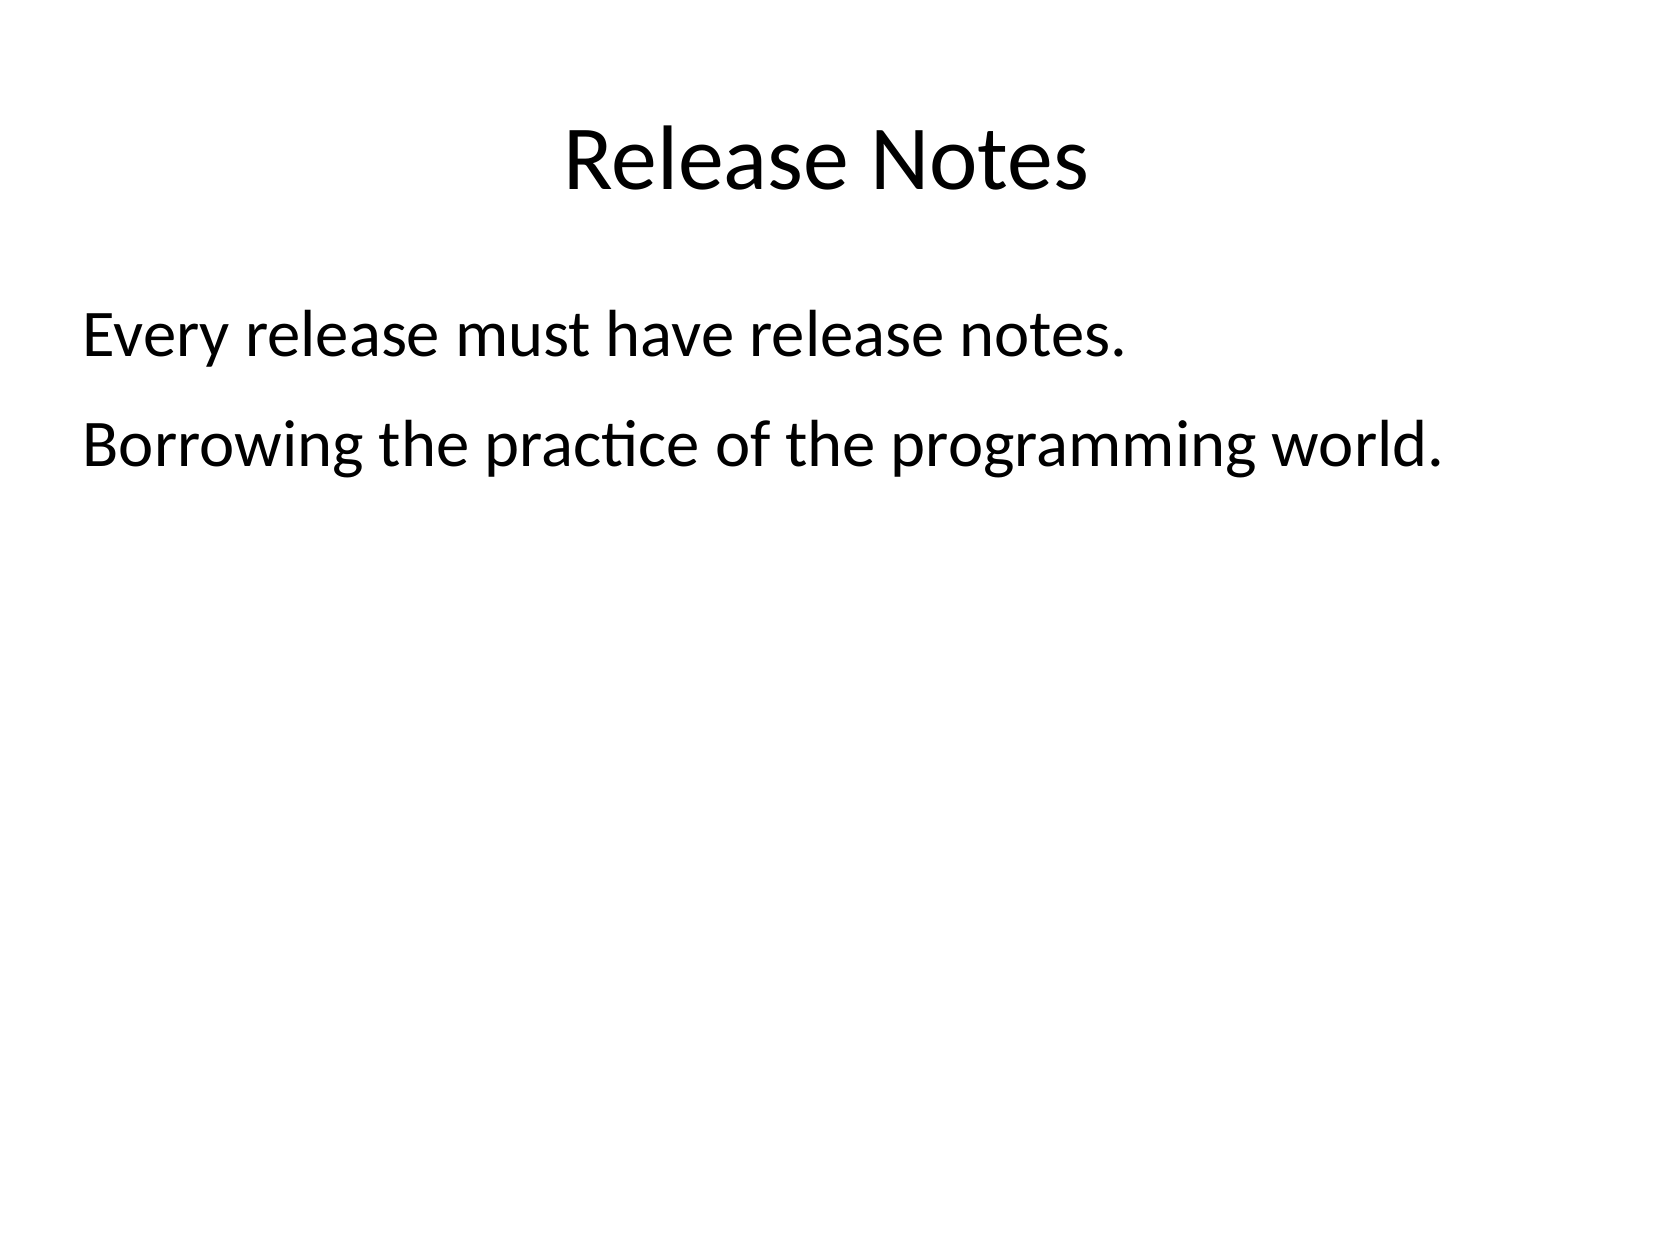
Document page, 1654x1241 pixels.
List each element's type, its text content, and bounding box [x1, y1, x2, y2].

title Release Notes [82, 49, 1571, 257]
list Every release must have release notes. Borrowing the practice of the programming world. [82, 290, 1571, 1010]
